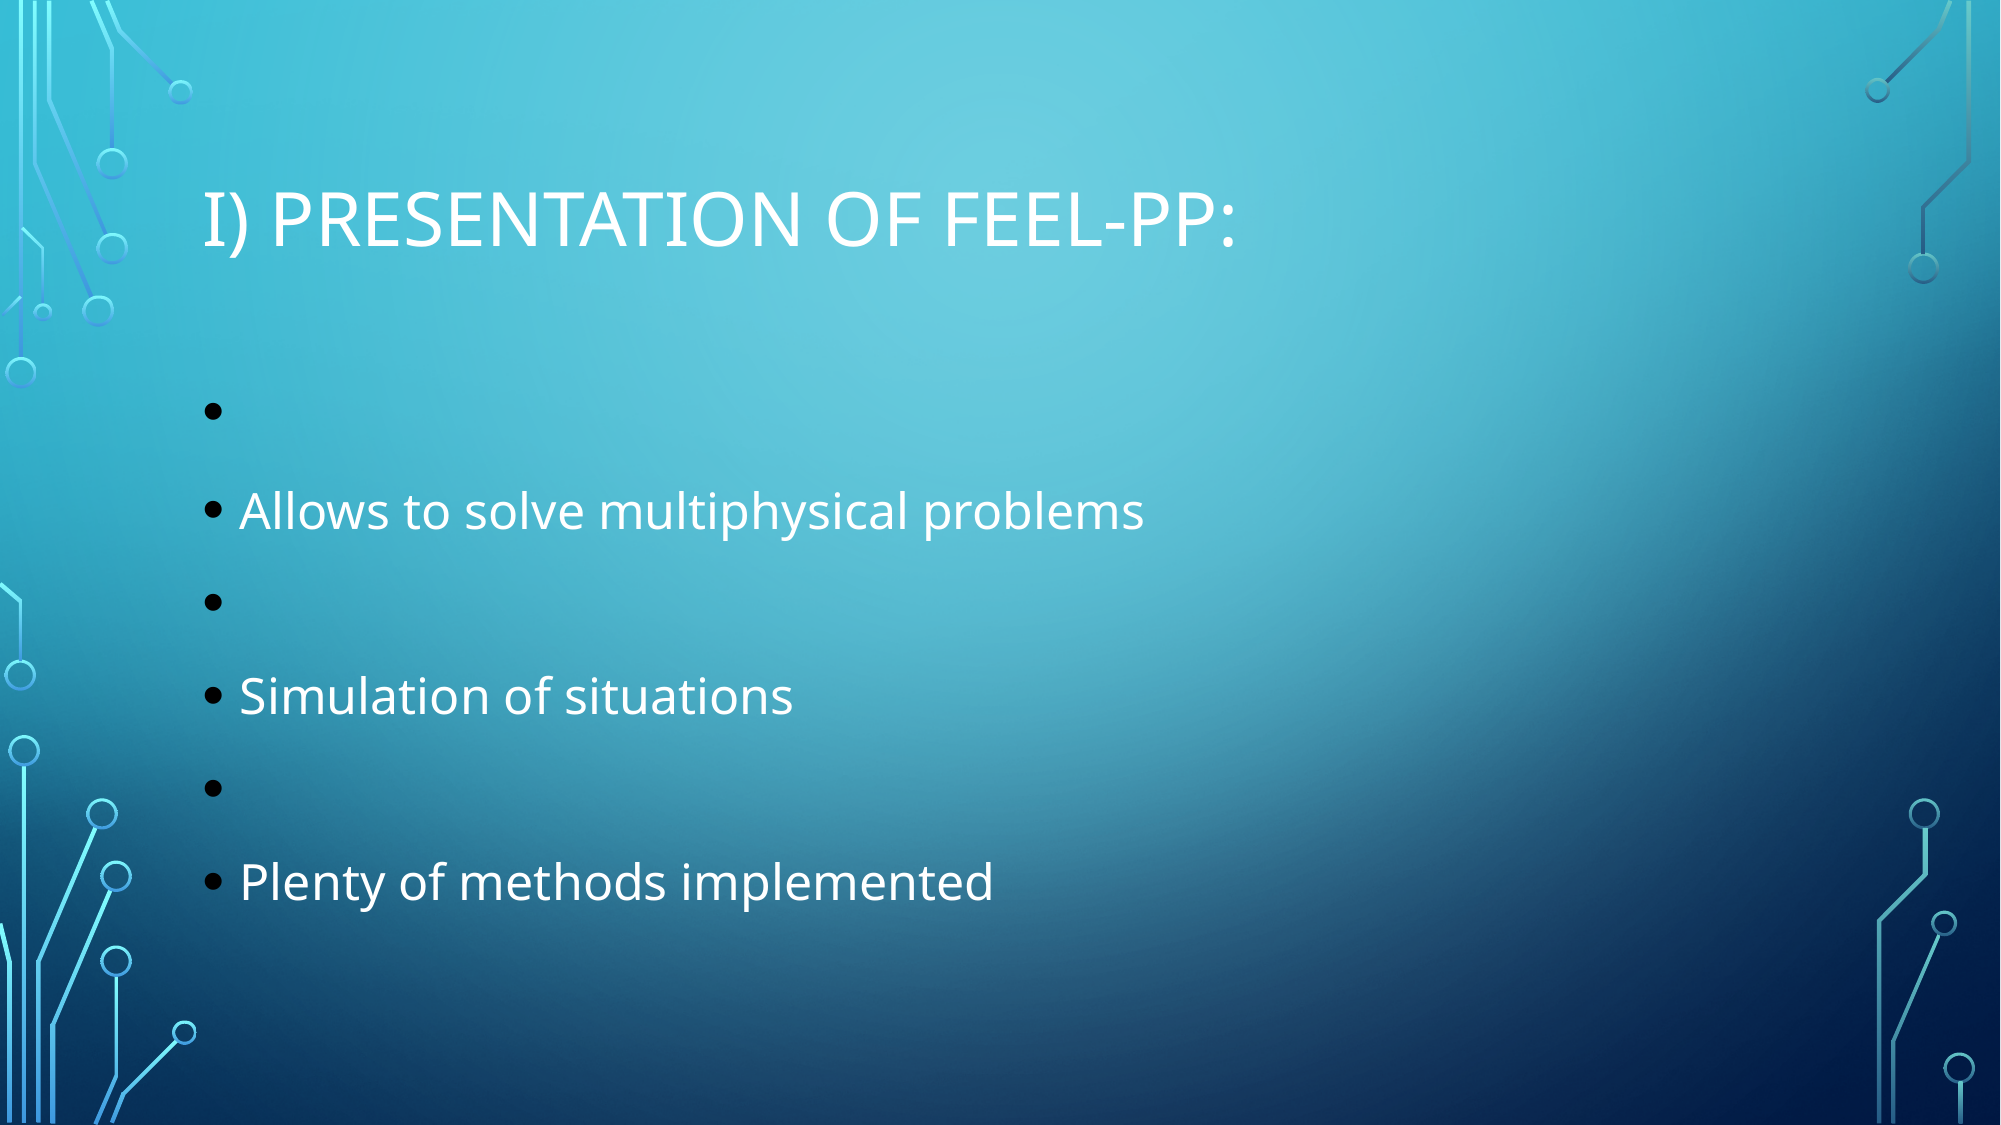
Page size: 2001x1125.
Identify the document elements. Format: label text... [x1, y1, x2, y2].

title I) Presentation of feel-pp: [187, 101, 1813, 344]
list Allows to solve multiphysical problems Simulation of situations Plenty of methods implemented [187, 369, 1813, 951]
